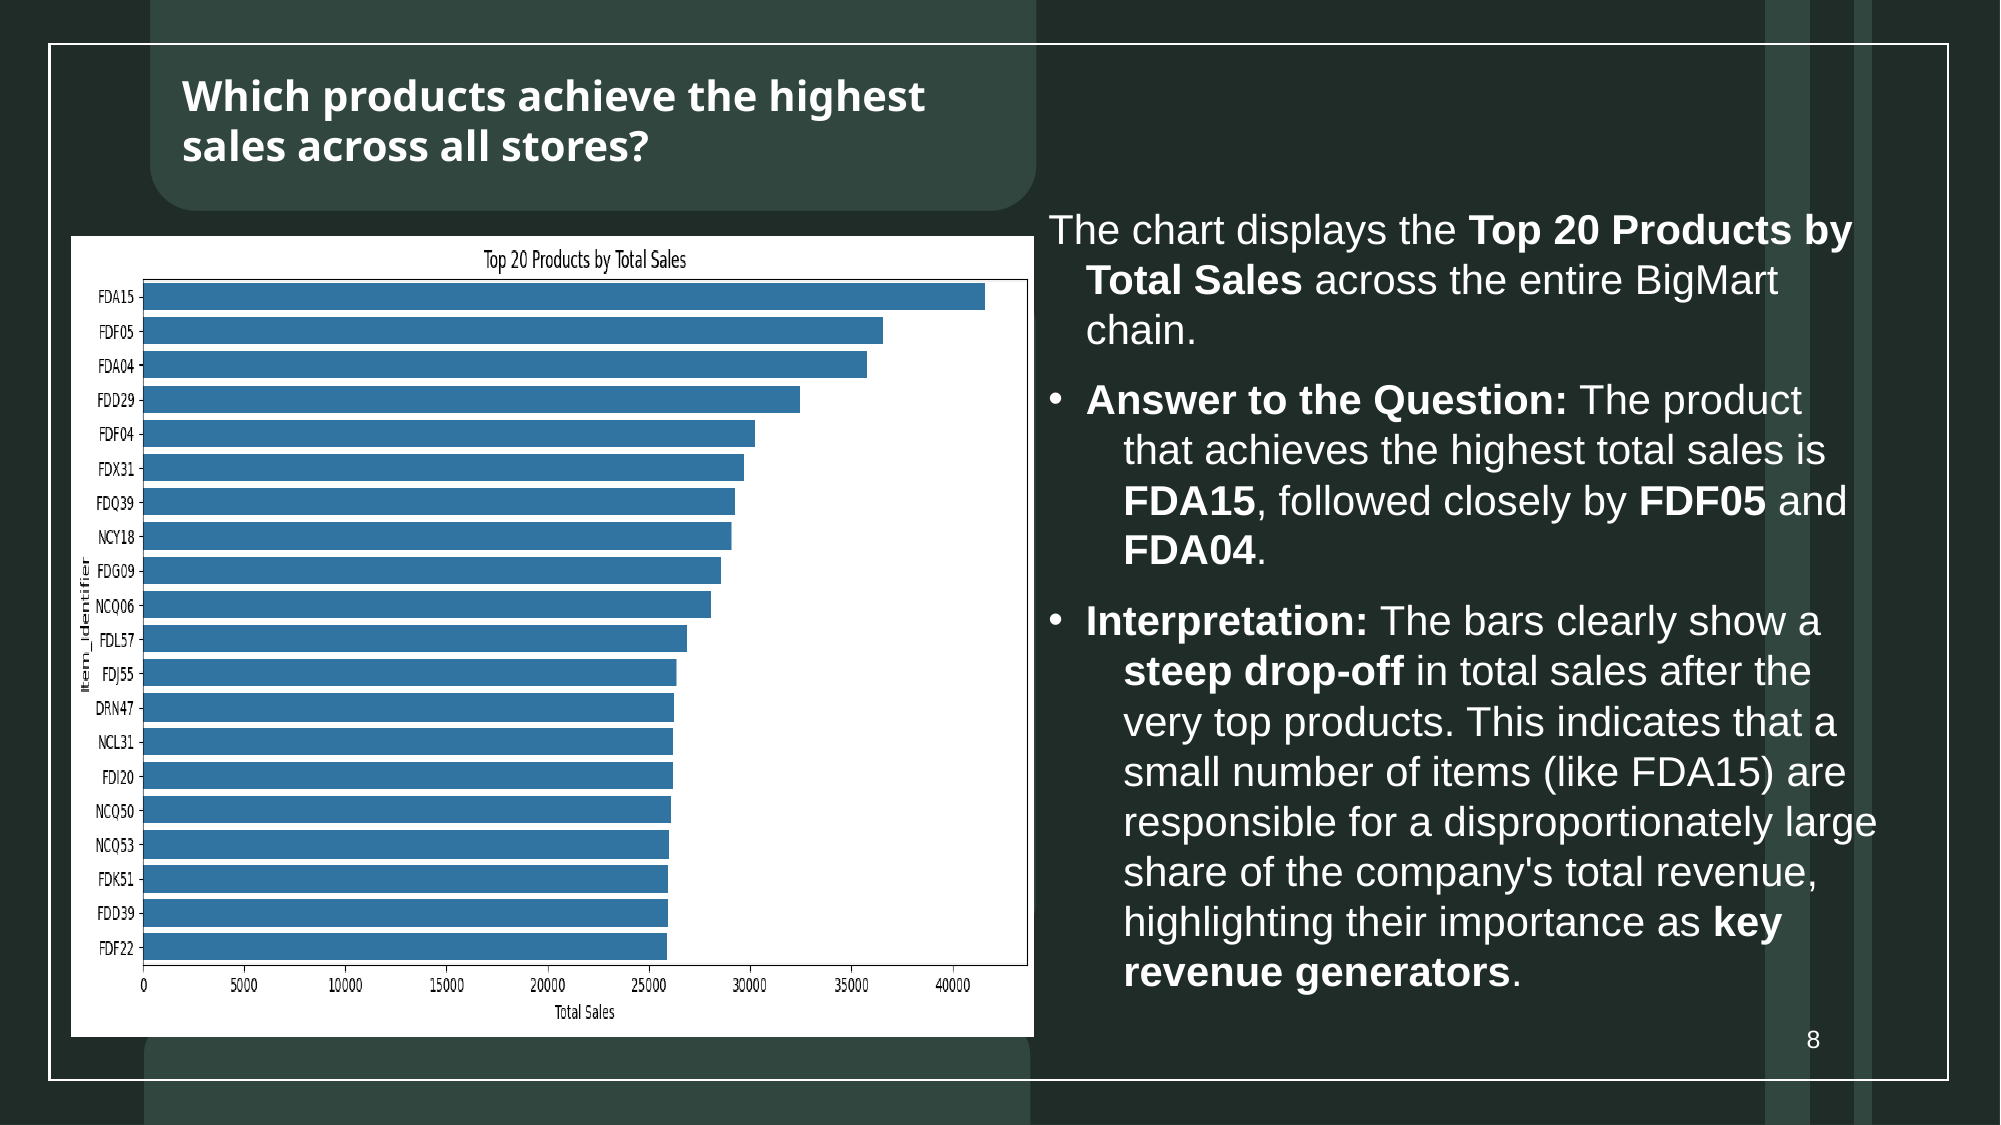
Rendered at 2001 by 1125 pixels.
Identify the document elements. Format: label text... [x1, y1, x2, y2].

picture [71, 236, 1034, 1037]
list Which products achieve the highest sales across all stores? [167, 61, 1032, 196]
text_box The chart displays the Top 20 Products by Total Sales across the entire BigMart chain. Answer to the Question: The product that achieves the highest total sales is FDA15, followed closely by FDF05 and FDA04. Interpretation: The bars clearly show a steep drop-off in total sales after the very top products. This indicates that a small number of items (like FDA15) are responsible for a disproportionately large share of the company's total revenue, highlighting their importance as key revenue generators. [1033, 194, 1898, 329]
slide_number 8 [1791, 1008, 1931, 1068]
